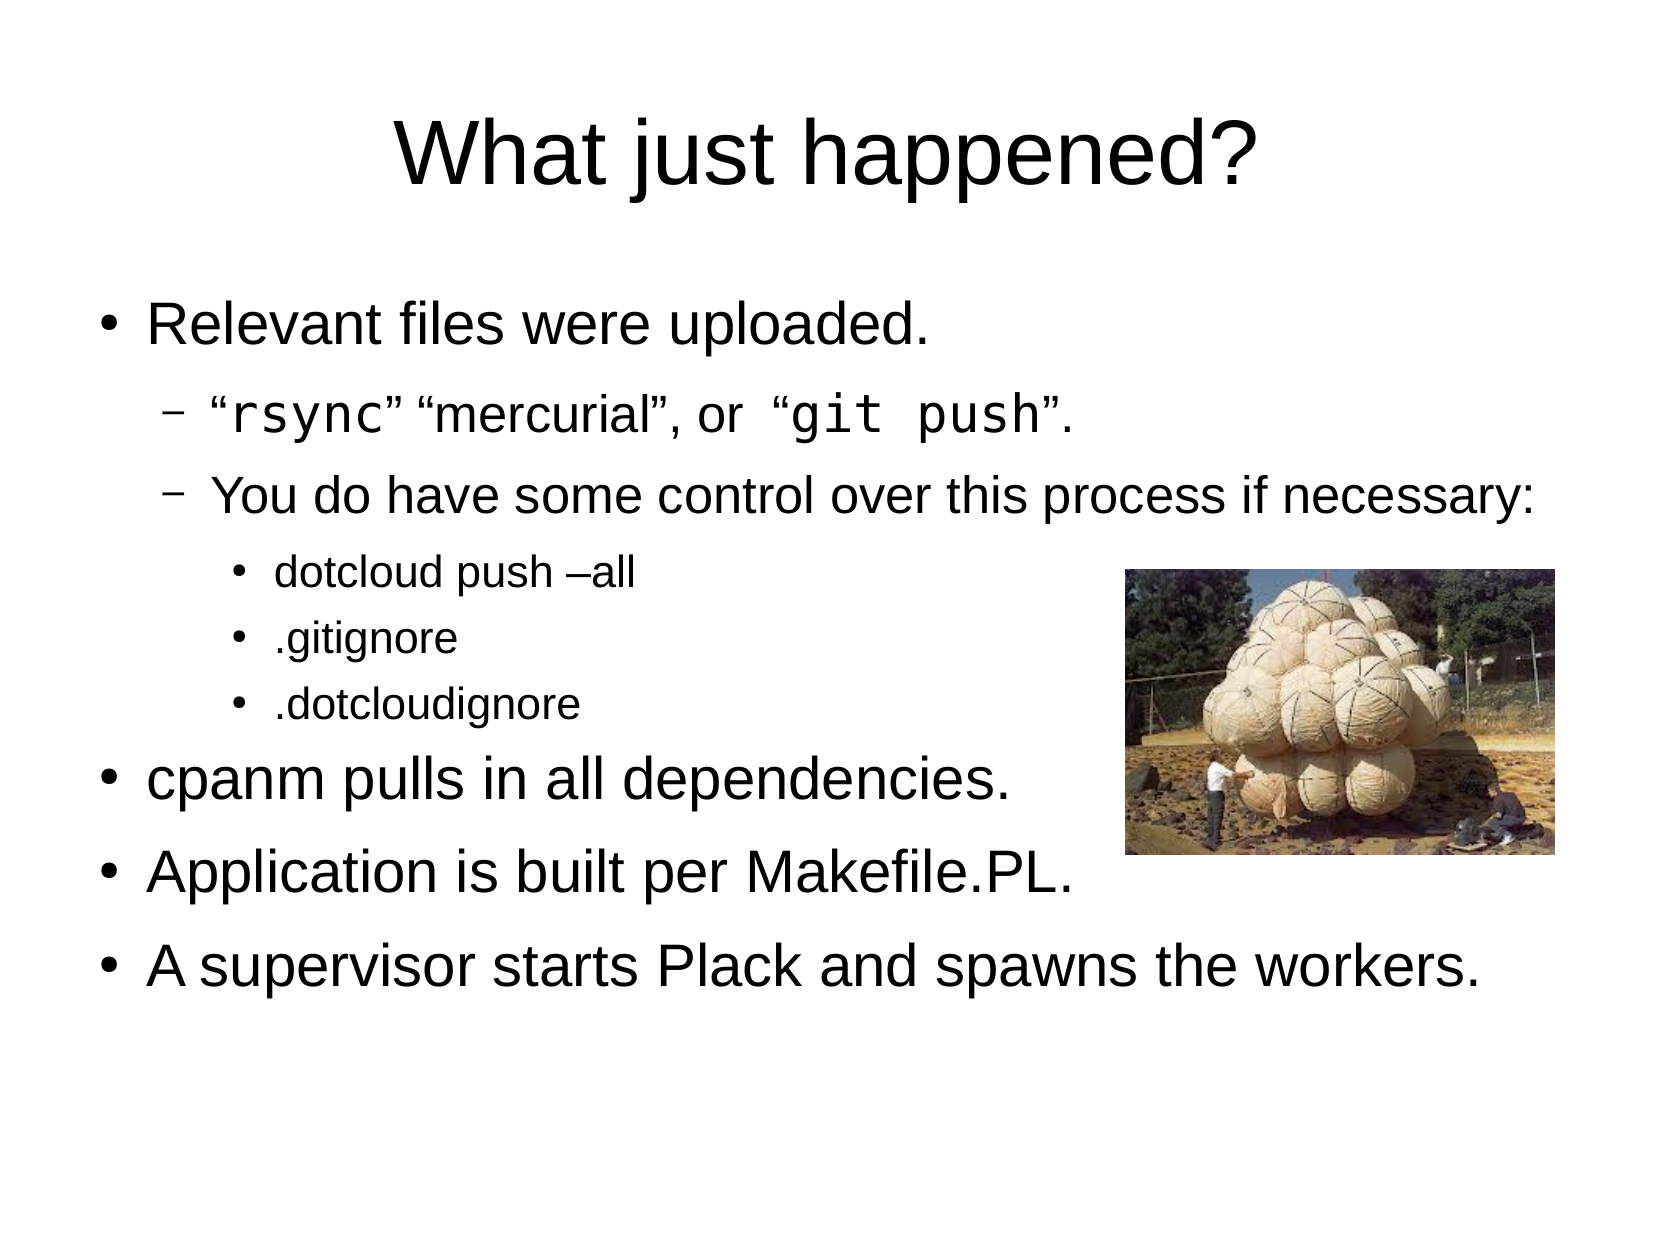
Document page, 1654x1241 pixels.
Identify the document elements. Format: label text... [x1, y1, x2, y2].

picture [1125, 569, 1555, 856]
list Relevant files were uploaded. “rsync” “mercurial”, or “git push”. You do have some control over this process if necessary: dotcloud push –all .gitignore .dotcloudignore cpanm pulls in all dependencies. Application is built per Makefile.PL. A supervisor starts Plack and spawns the workers. [82, 290, 1538, 1010]
title What just happened? [82, 49, 1571, 257]
